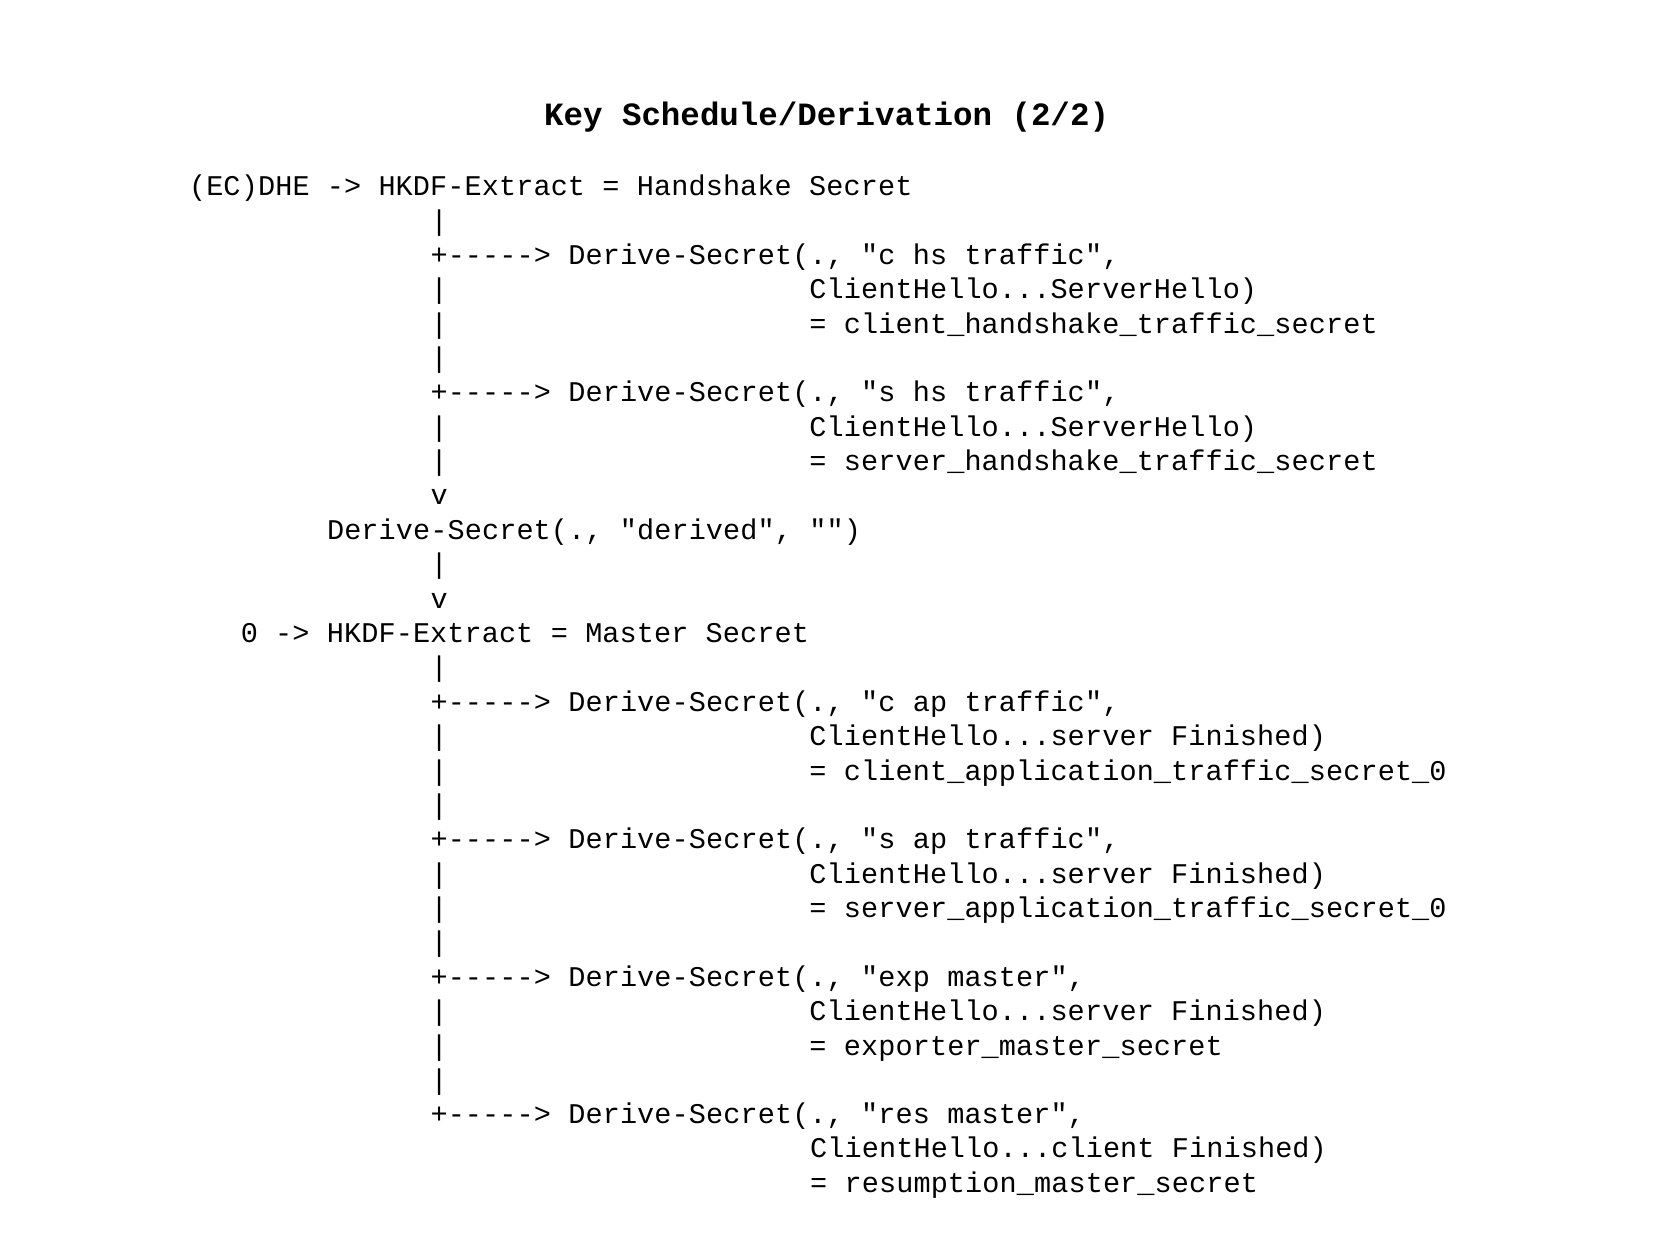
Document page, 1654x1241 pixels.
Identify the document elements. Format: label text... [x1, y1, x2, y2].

list Key Schedule/Derivation (2/2) (EC)DHE -> HKDF-Extract = Handshake Secret | +-----> Derive-Secret(., "c hs traffic", | ClientHello...ServerHello) | = client_handshake_traffic_secret | +-----> Derive-Secret(., "s hs traffic", | ClientHello...ServerHello) | = server_handshake_traffic_secret v Derive-Secret(., "derived", "") | v 0 -> HKDF-Extract = Master Secret | +-----> Derive-Secret(., "c ap traffic", | ClientHello...server Finished) | = client_application_traffic_secret_0 | +-----> Derive-Secret(., "s ap traffic", | ClientHello...server Finished) | = server_application_traffic_secret_0 | +-----> Derive-Secret(., "exp master", | ClientHello...server Finished) | = exporter_master_secret | +-----> Derive-Secret(., "res master", ClientHello...client Finished) = resumption_master_secret [82, 23, 1571, 1205]
